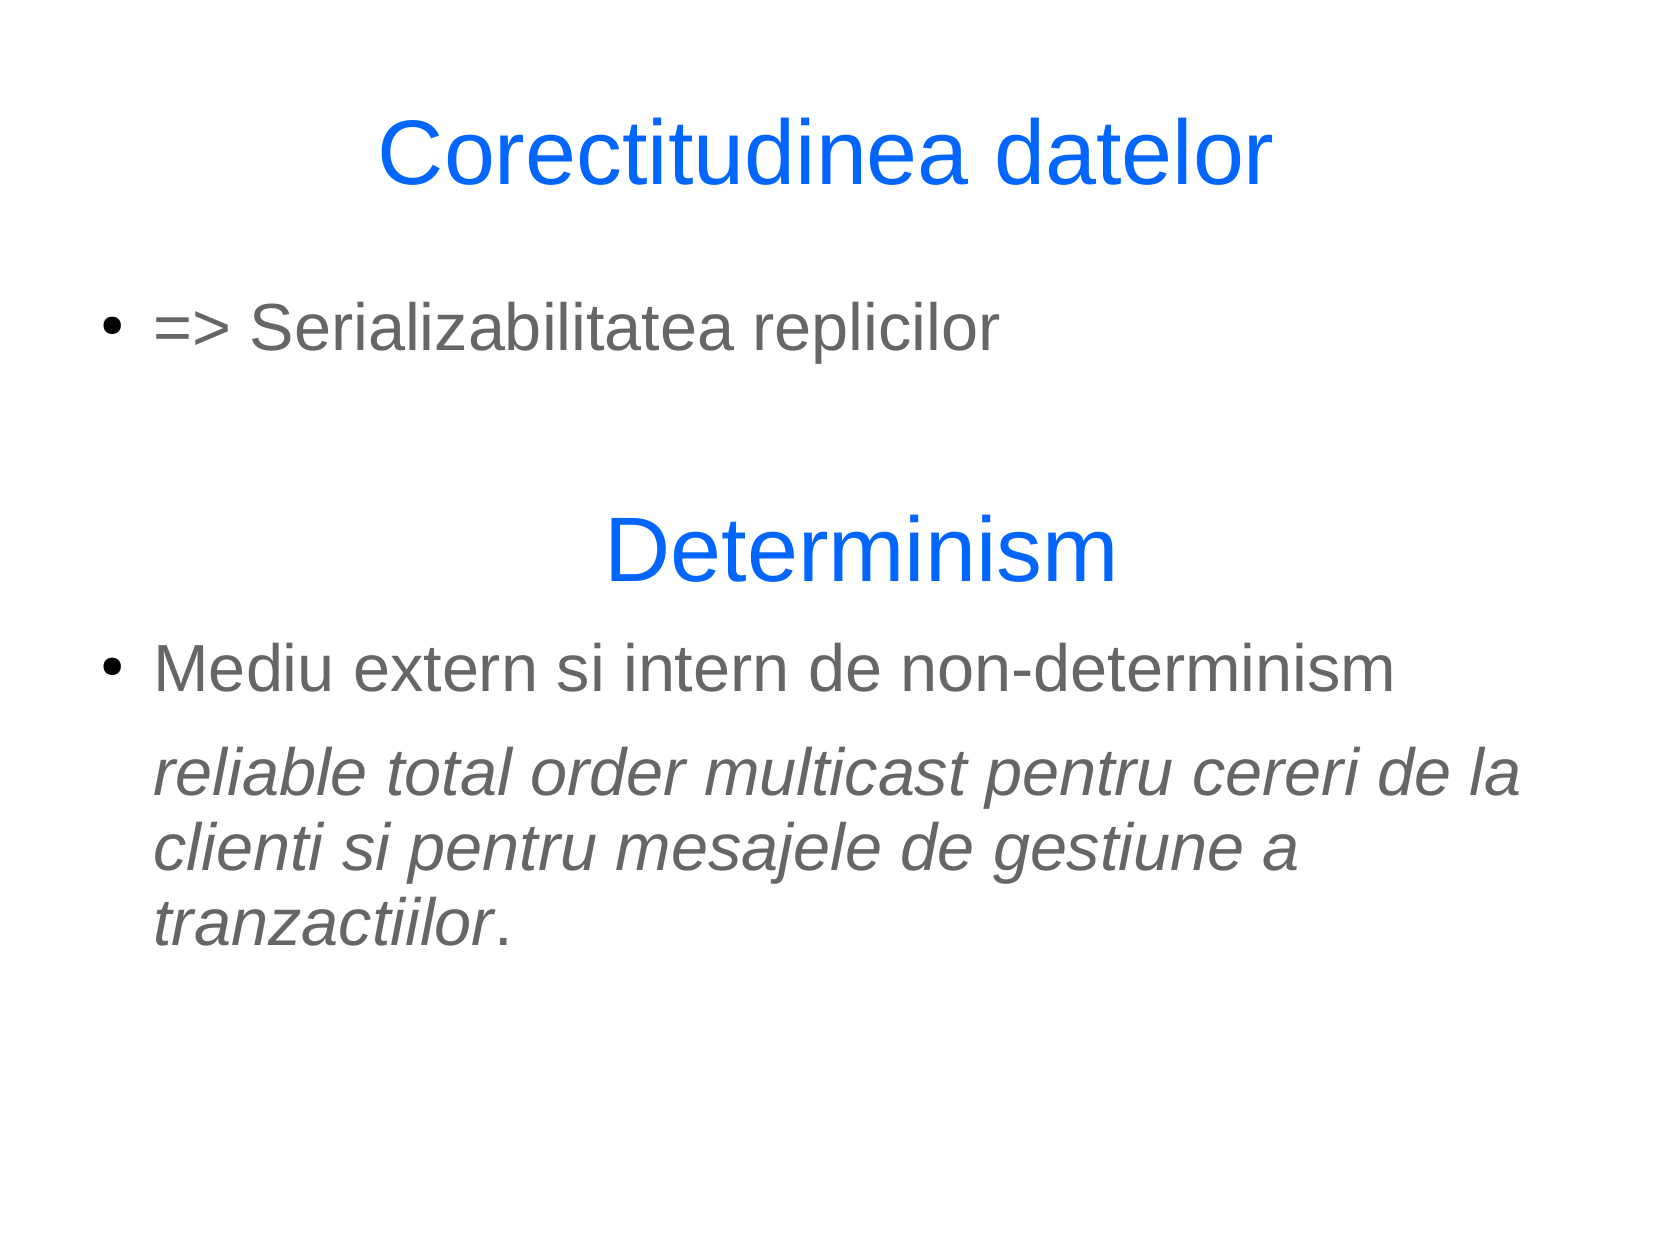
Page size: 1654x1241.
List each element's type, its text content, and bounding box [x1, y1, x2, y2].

list => Serializabilitatea replicilor Determinism Mediu extern si intern de non-determinism reliable total order multicast pentru cereri de la clienti si pentru mesajele de gestiune a tranzactiilor. [82, 290, 1571, 1010]
title Corectitudinea datelor [82, 49, 1571, 257]
